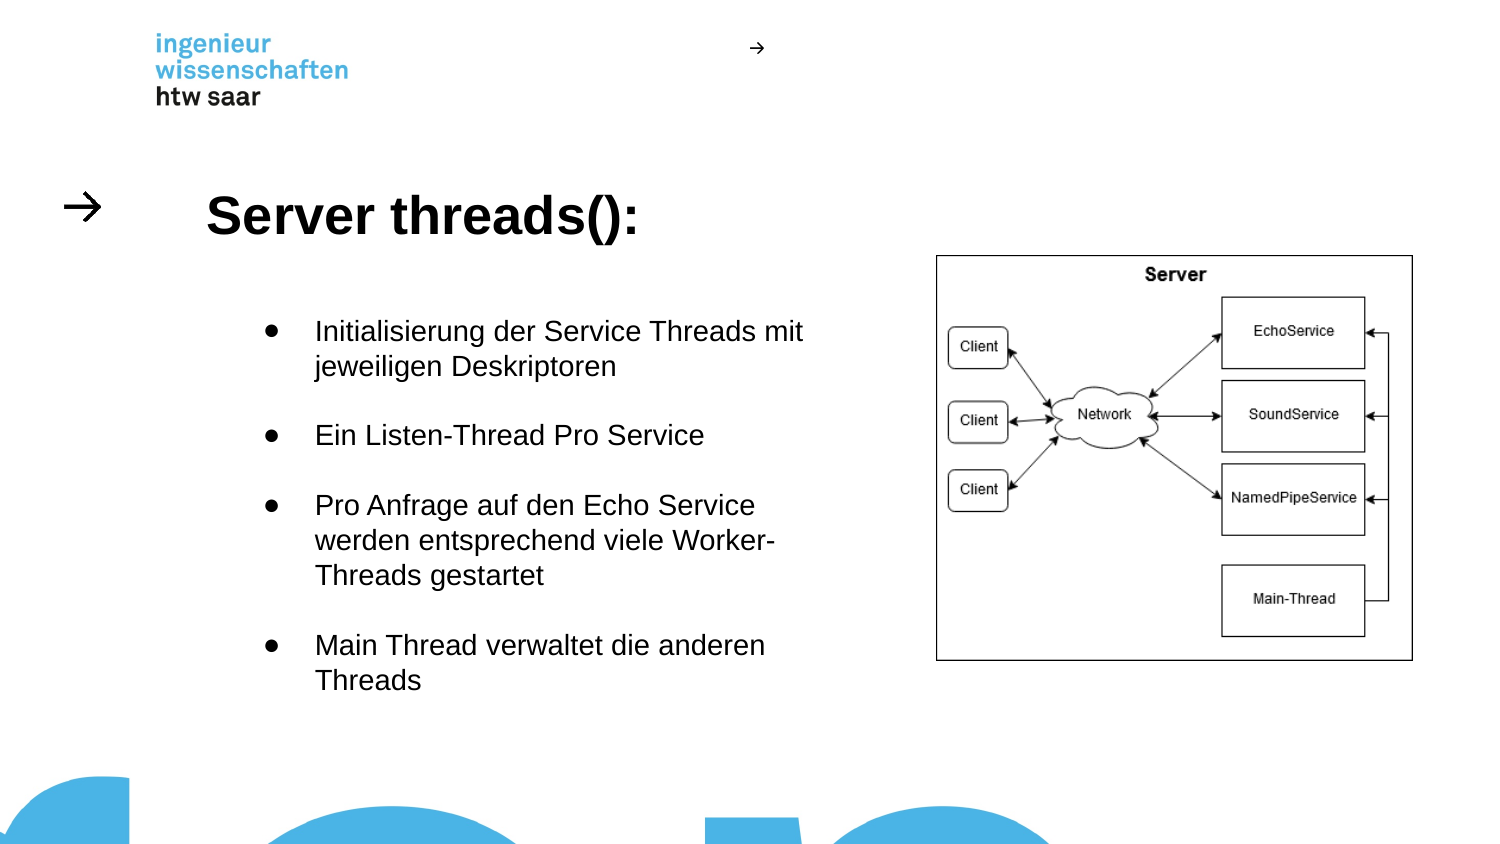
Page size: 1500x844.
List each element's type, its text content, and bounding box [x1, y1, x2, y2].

title Server threads(): [200, 174, 1271, 256]
picture [0, 0, 1413, 844]
text_box Initialisierung der Service Threads mit jeweiligen Deskriptoren Ein Listen-Thread Pro Service Pro Anfrage auf den Echo Service werden entsprechend viele Worker-Threads gestartet Main Thread verwaltet die anderen Threads [224, 296, 824, 756]
